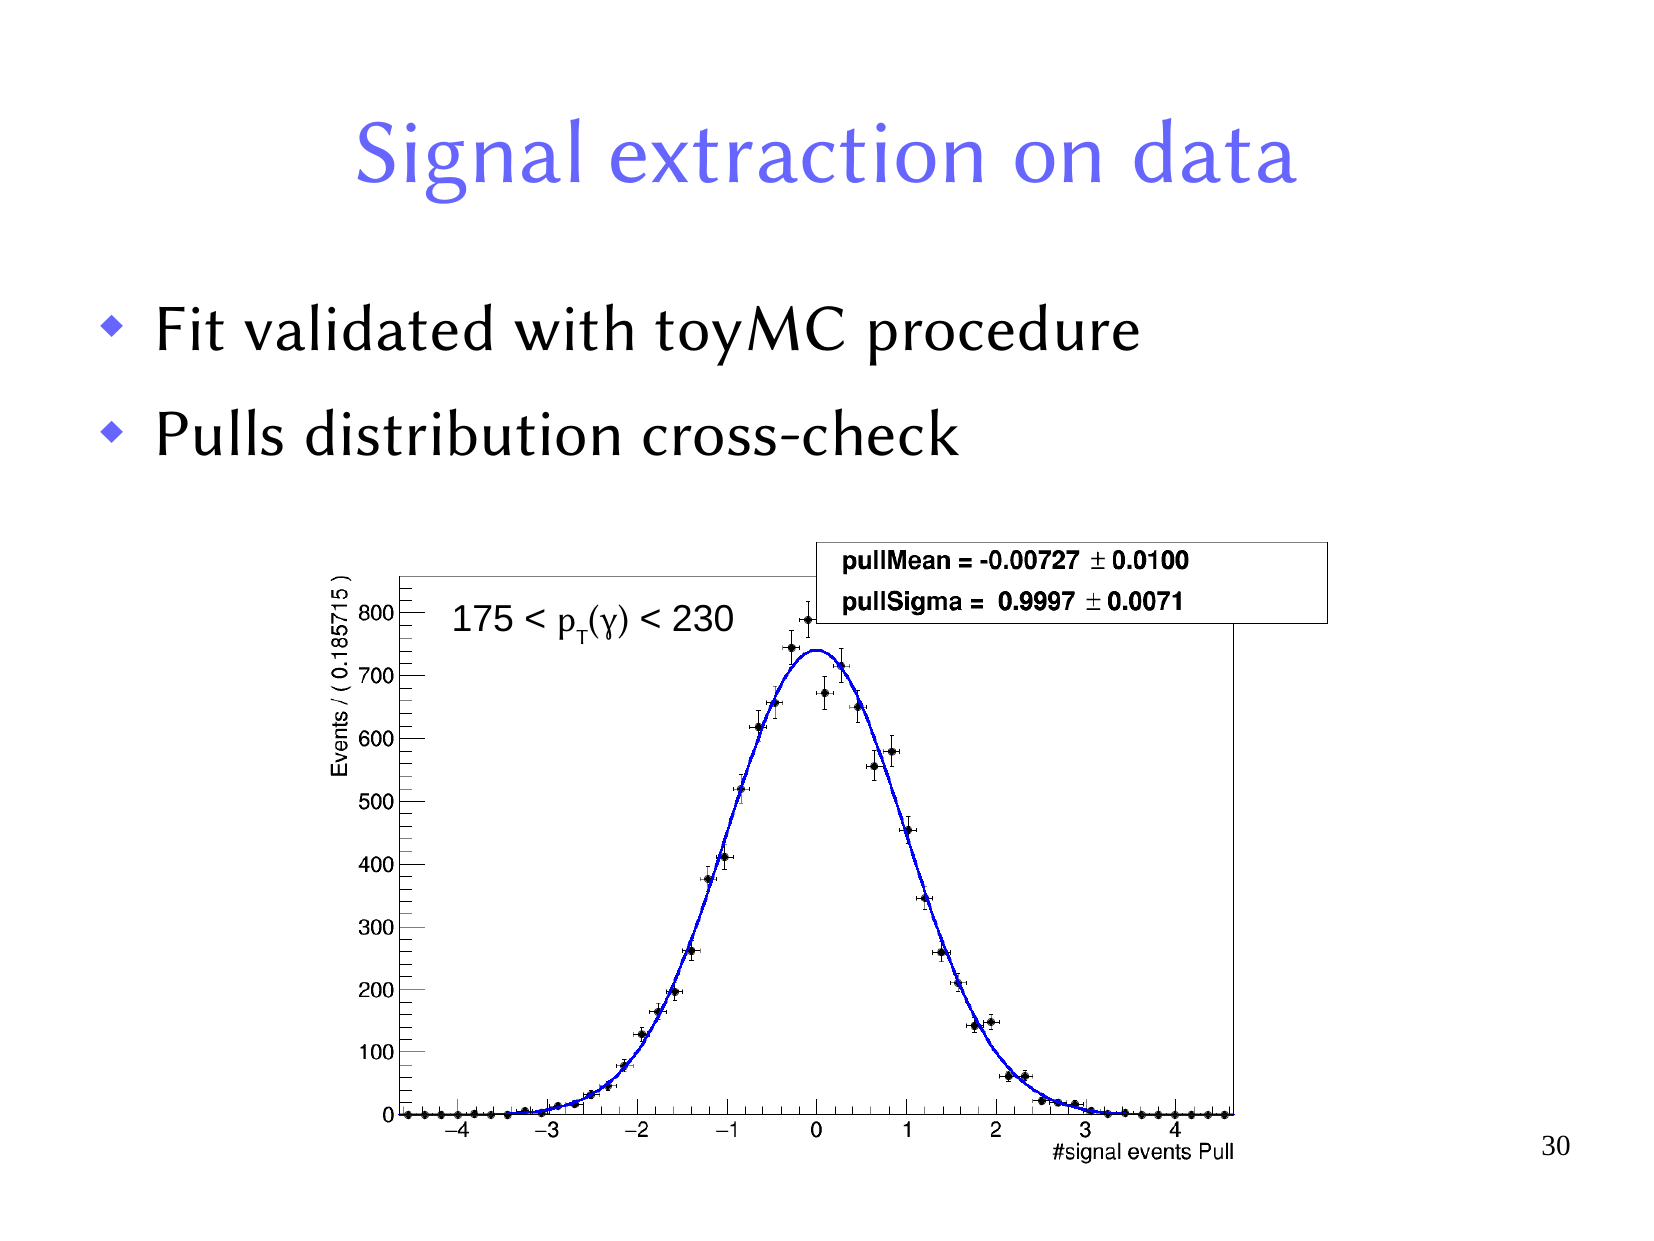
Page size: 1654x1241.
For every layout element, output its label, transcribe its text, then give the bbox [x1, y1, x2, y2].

title Signal extraction on data [82, 49, 1571, 257]
list Fit validated with toyMC procedure Pulls distribution cross-check [82, 290, 1571, 1010]
picture [295, 508, 1337, 1182]
text_box 175 < pT(γ) < 230 [418, 590, 768, 662]
